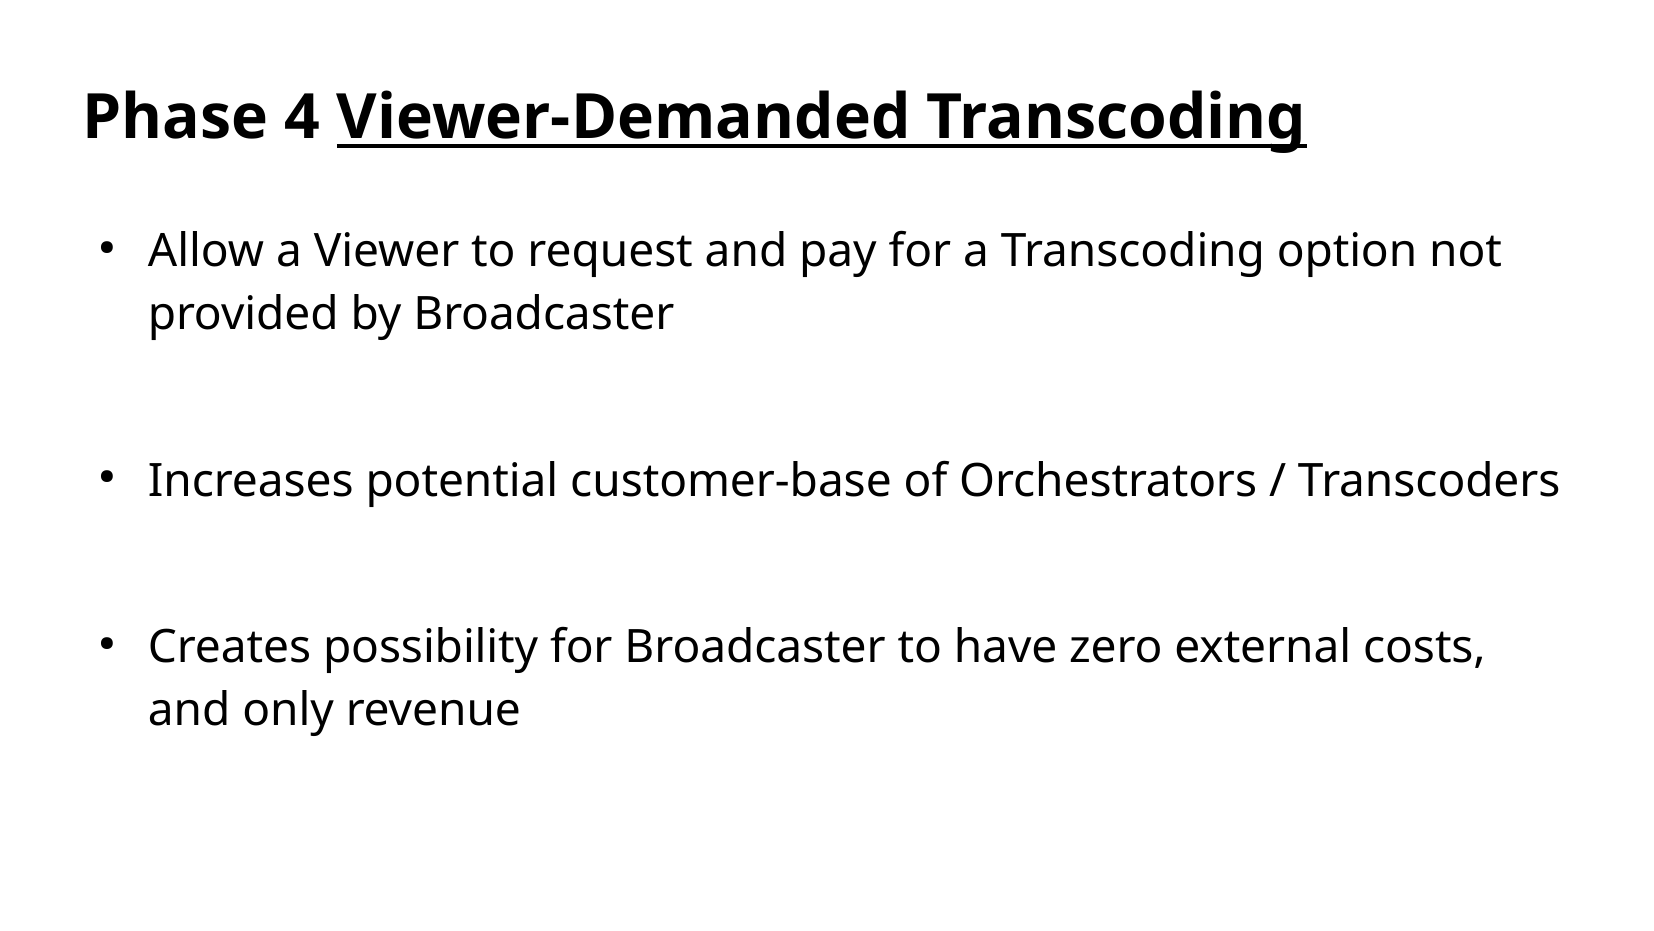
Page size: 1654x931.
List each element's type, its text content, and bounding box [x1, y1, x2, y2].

title Phase 4 Viewer-Demanded Transcoding [82, 37, 1571, 193]
list Allow a Viewer to request and pay for a Transcoding option not provided by Broadcaster Increases potential customer-base of Orchestrators / Transcoders Creates possibility for Broadcaster to have zero external costs, and only revenue [82, 217, 1571, 758]
